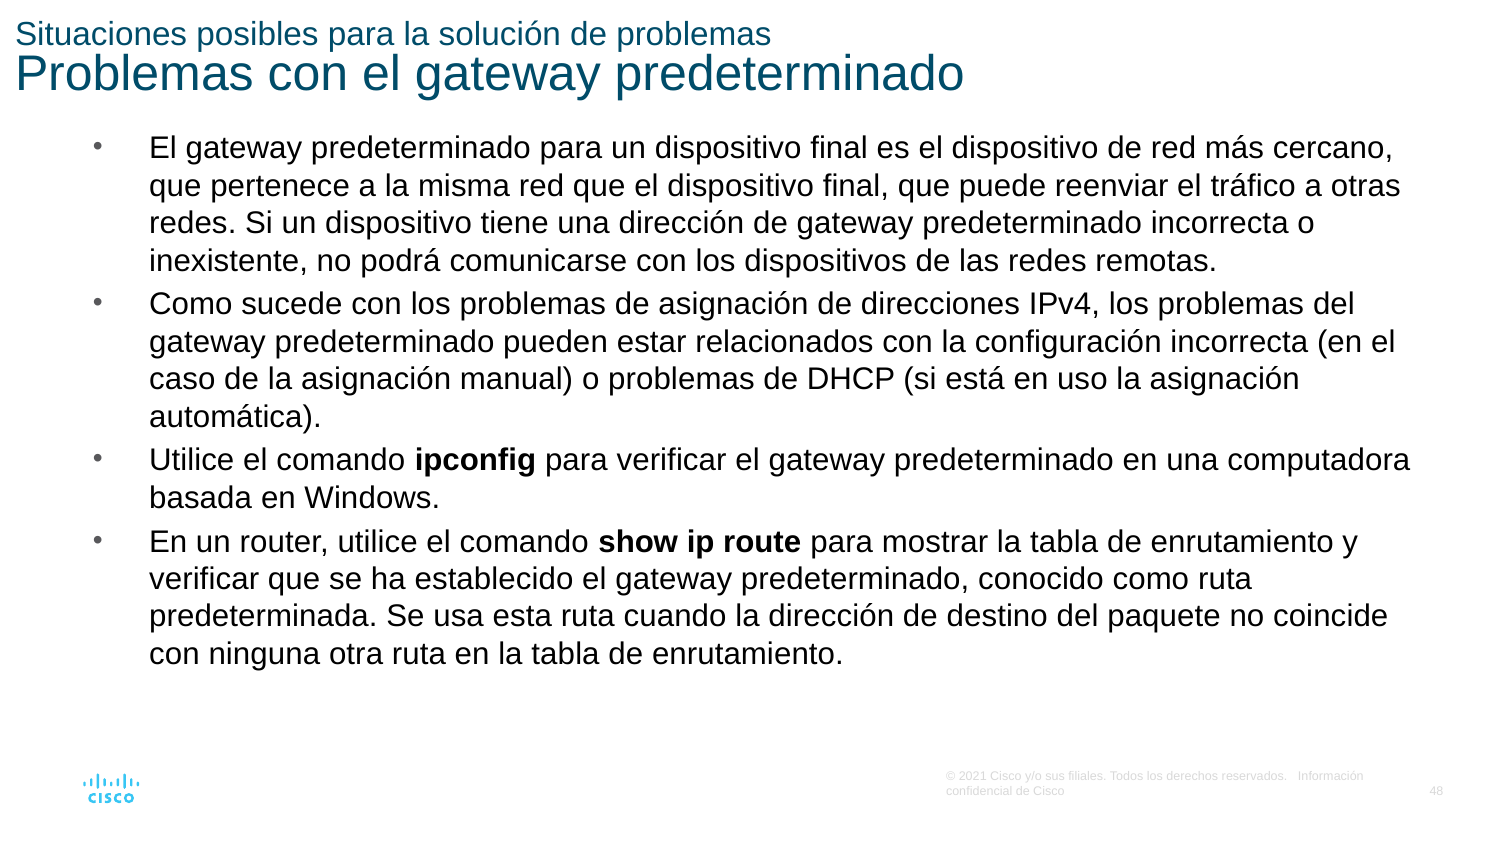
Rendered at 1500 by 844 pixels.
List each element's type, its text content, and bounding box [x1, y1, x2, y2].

list El gateway predeterminado para un dispositivo final es el dispositivo de red más cercano, que pertenece a la misma red que el dispositivo final, que puede reenviar el tráfico a otras redes. Si un dispositivo tiene una dirección de gateway predeterminado incorrecta o inexistente, no podrá comunicarse con los dispositivos de las redes remotas. Como sucede con los problemas de asignación de direcciones IPv4, los problemas del gateway predeterminado pueden estar relacionados con la configuración incorrecta (en el caso de la asignación manual) o problemas de DHCP (si está en uso la asignación automática). Utilice el comando ipconfig para verificar el gateway predeterminado en una computadora basada en Windows. En un router, utilice el comando show ip route para mostrar la tabla de enrutamiento y verificar que se ha establecido el gateway predeterminado, conocido como ruta predeterminada. Se usa esta ruta cuando la dirección de destino del paquete no coincide con ninguna otra ruta en la tabla de enrutamiento. [77, 120, 1437, 726]
title Situaciones posibles para la solución de problemas Problemas con el gateway predeterminado [0, 0, 1369, 121]
